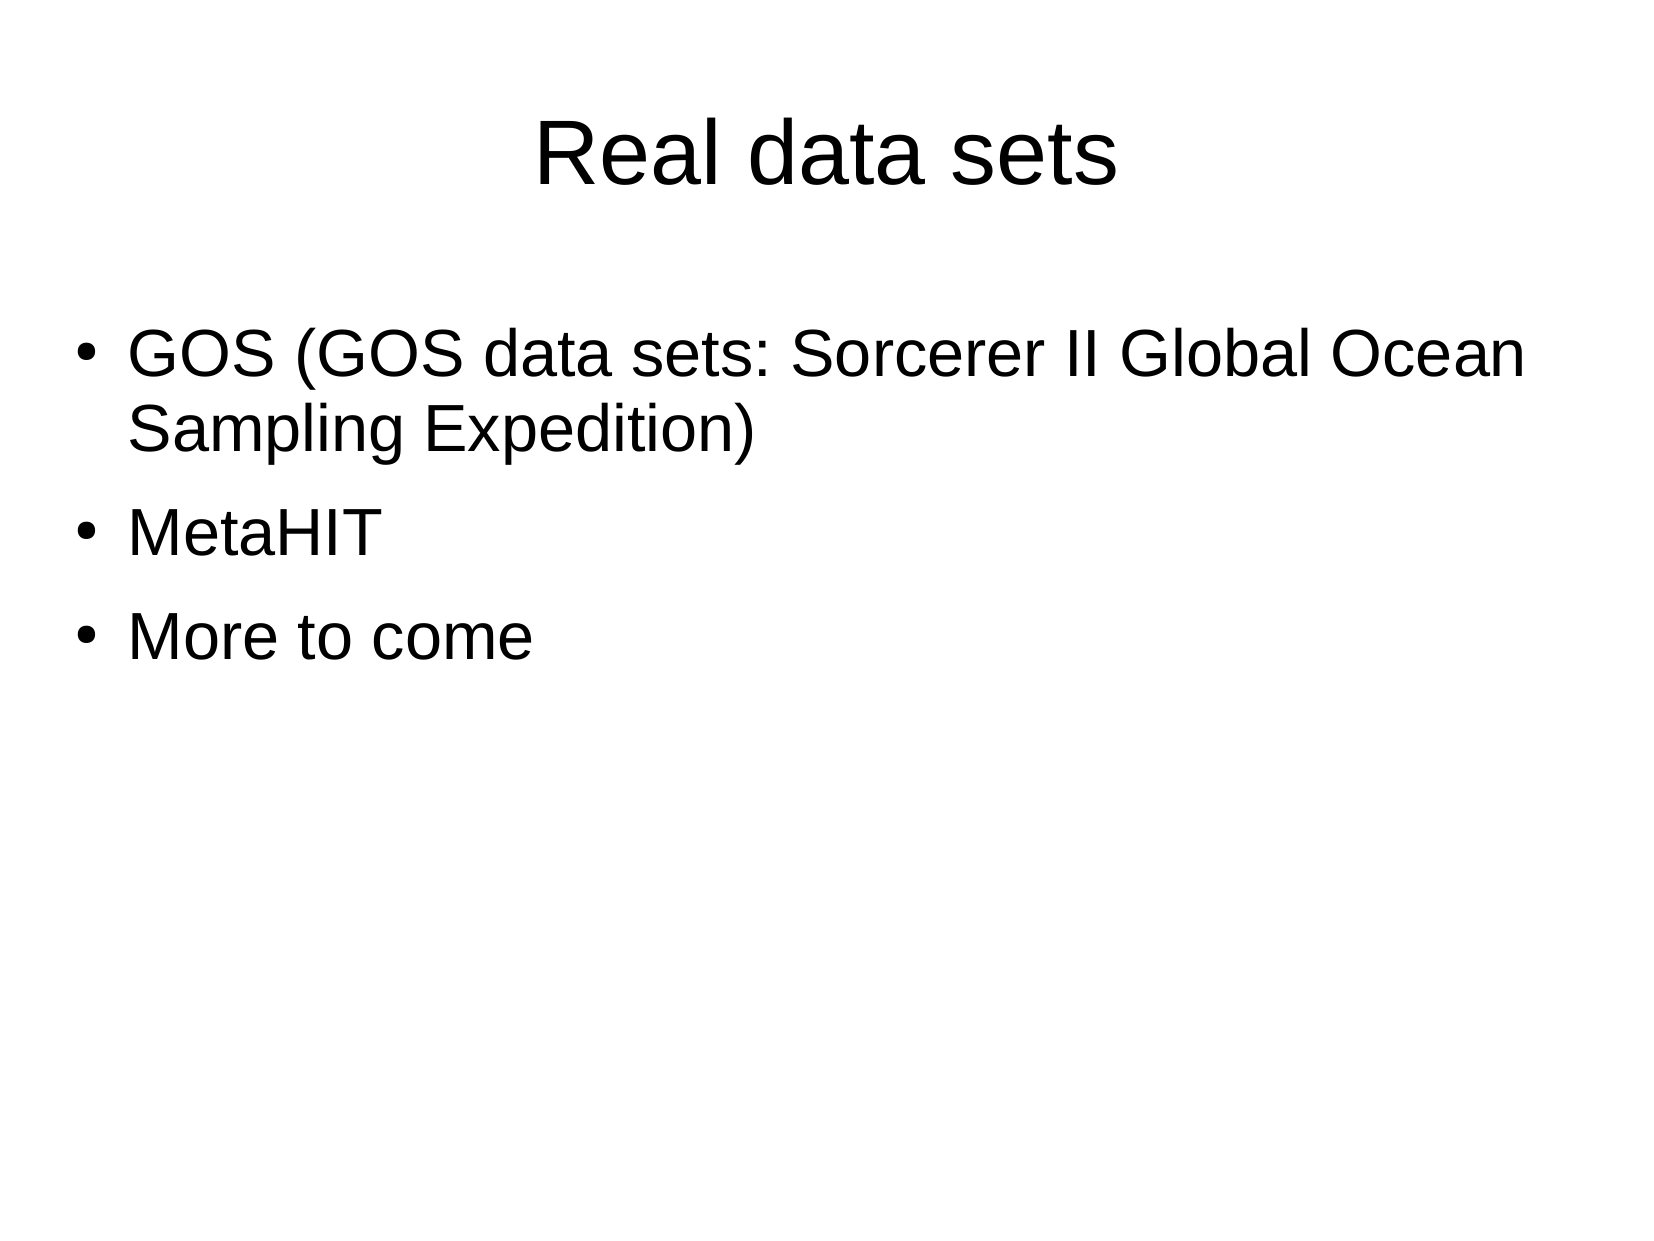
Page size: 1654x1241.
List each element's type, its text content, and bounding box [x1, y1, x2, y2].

title Real data sets [82, 49, 1571, 257]
list GOS (GOS data sets: Sorcerer II Global Ocean Sampling Expedition) MetaHIT More to come [56, 315, 1546, 1036]
